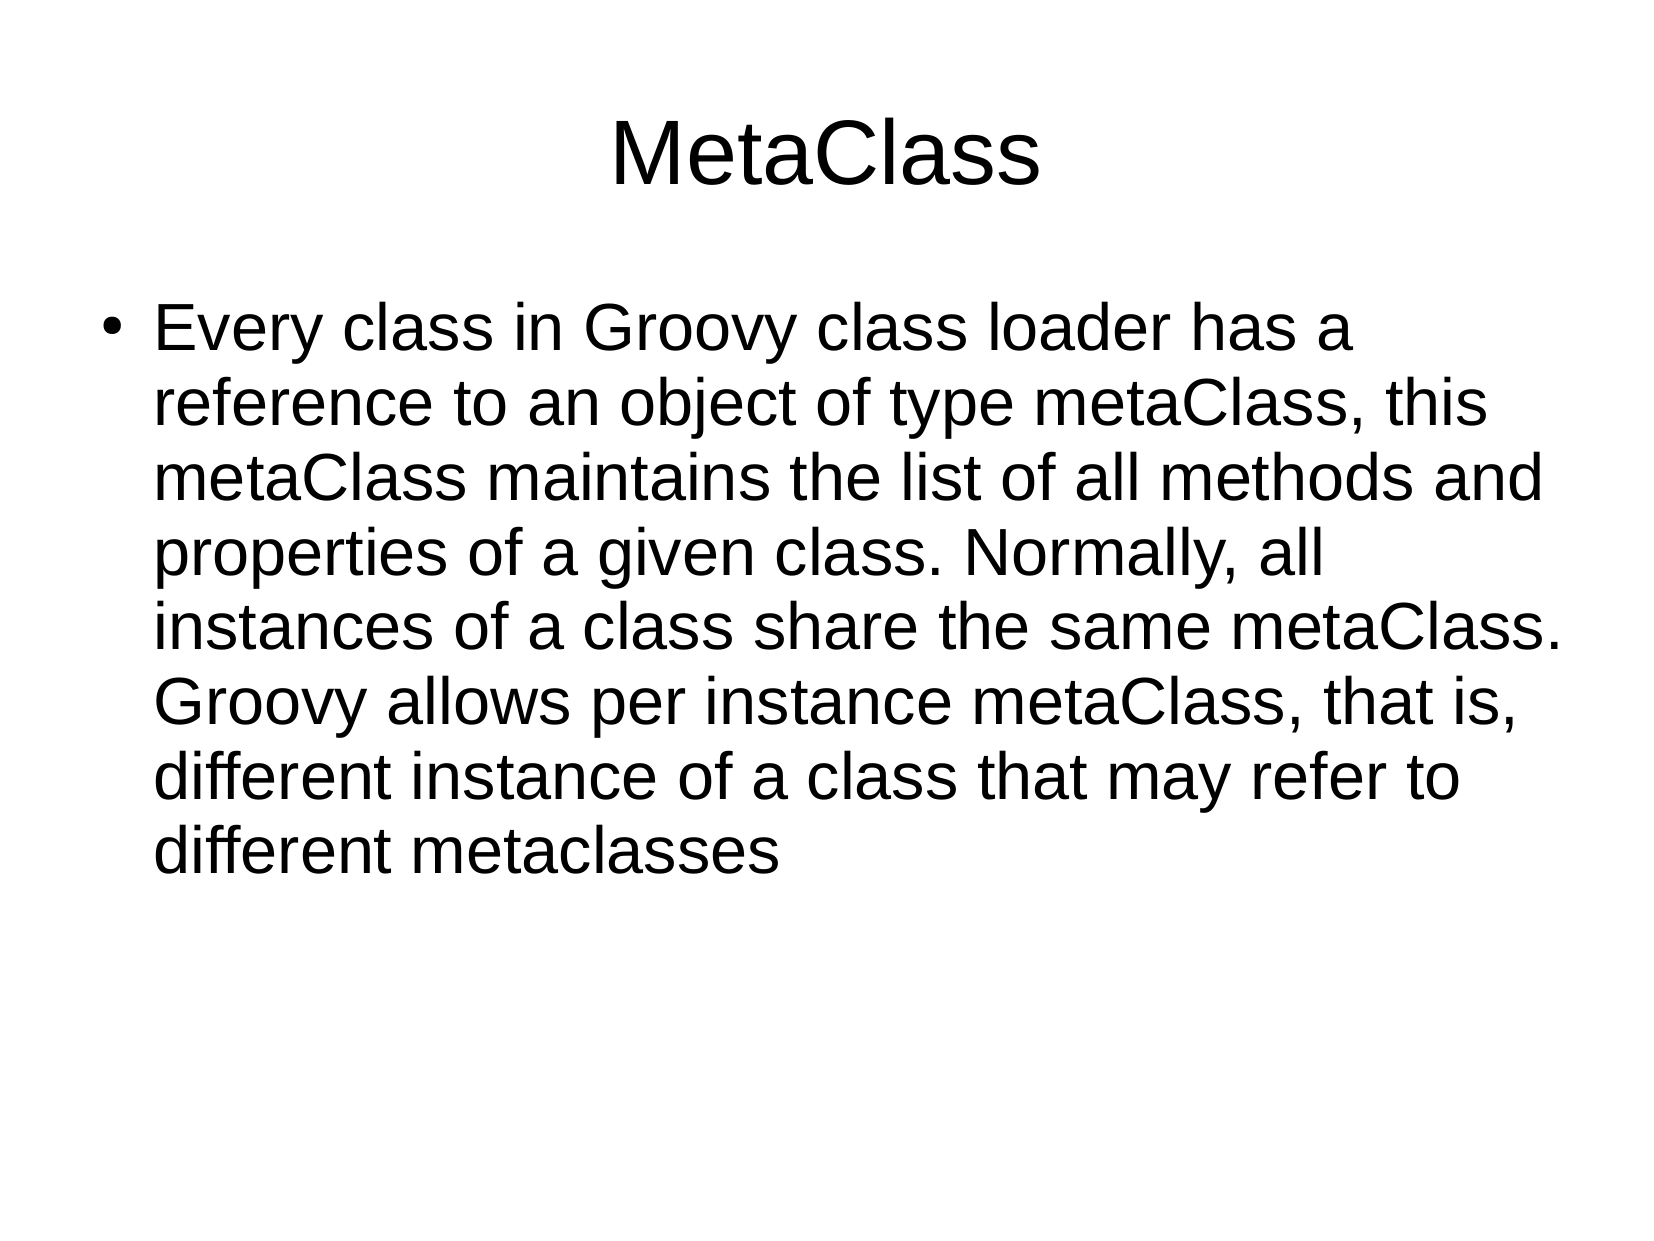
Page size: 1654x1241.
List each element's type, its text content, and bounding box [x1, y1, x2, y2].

title MetaClass [82, 49, 1571, 257]
list Every class in Groovy class loader has a reference to an object of type metaClass, this metaClass maintains the list of all methods and properties of a given class. Normally, all instances of a class share the same metaClass. Groovy allows per instance metaClass, that is, different instance of a class that may refer to different metaclasses [82, 290, 1571, 1010]
